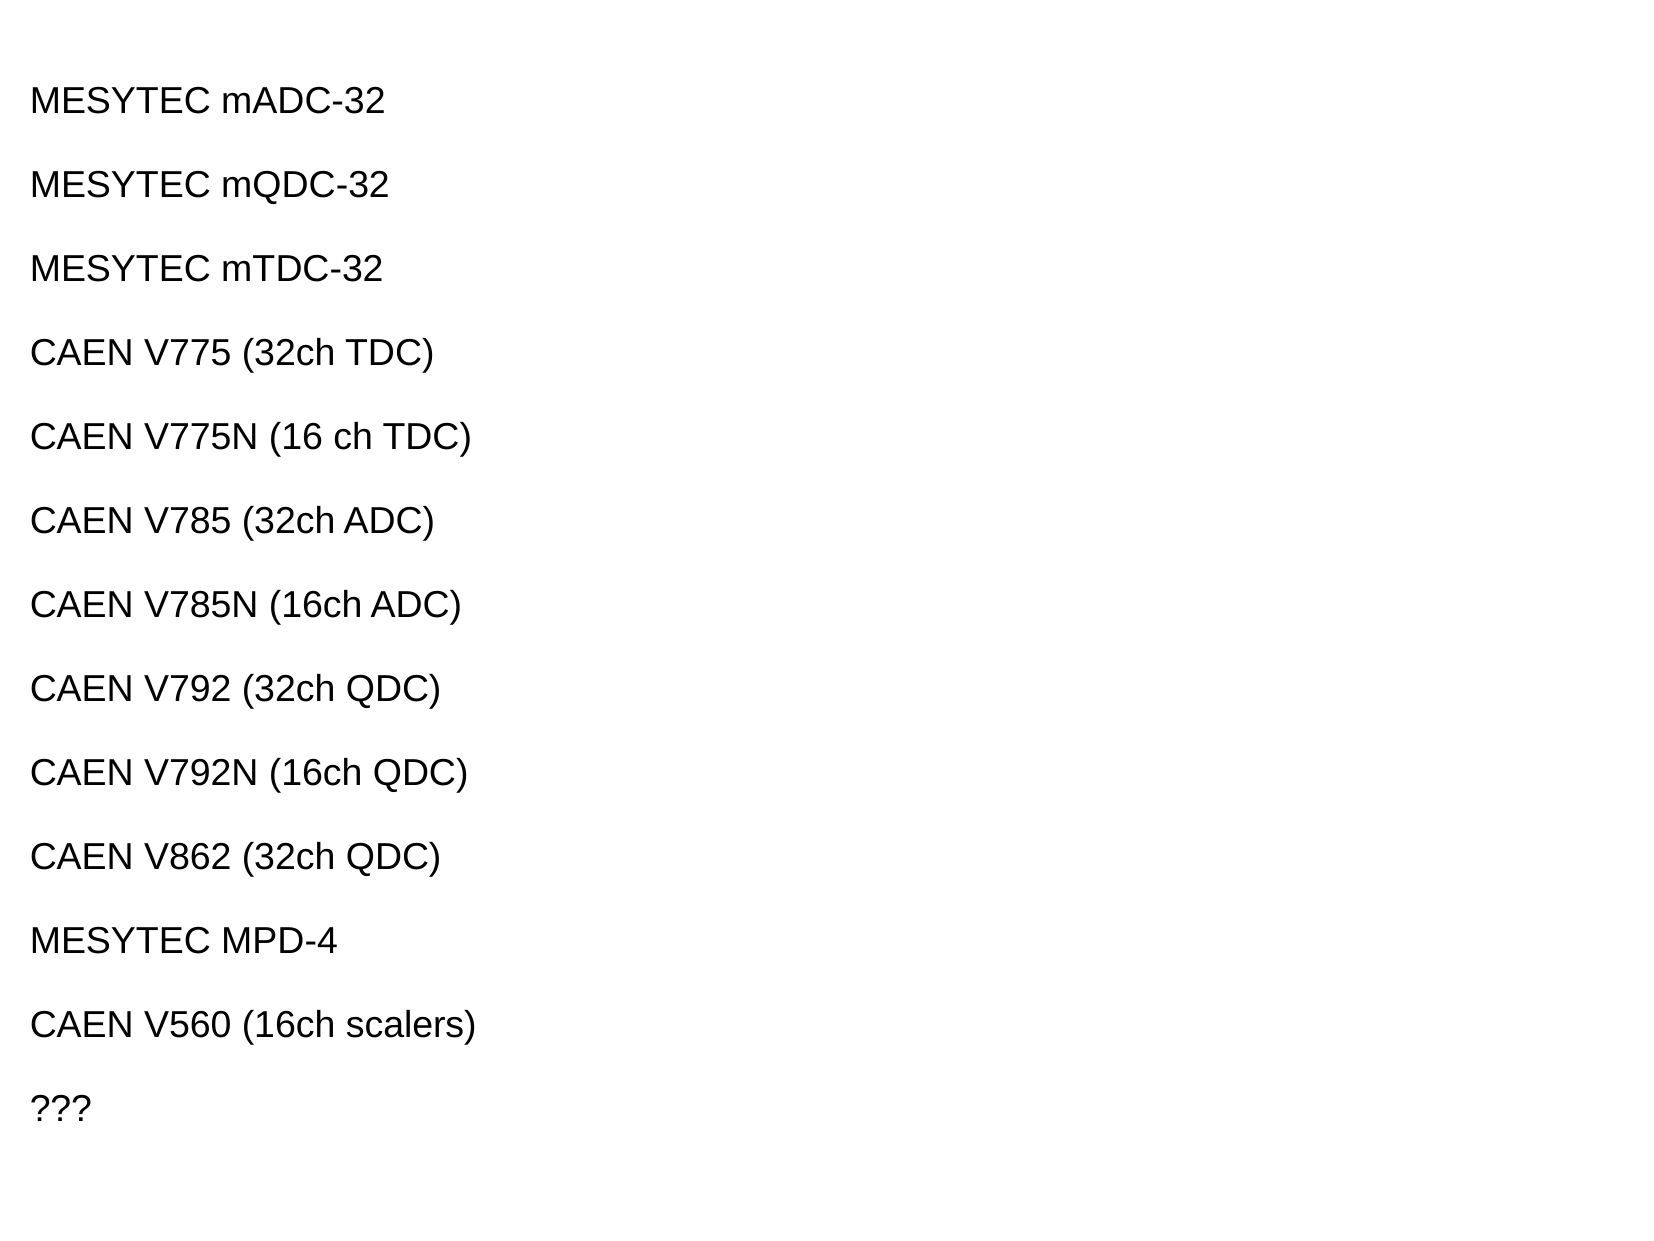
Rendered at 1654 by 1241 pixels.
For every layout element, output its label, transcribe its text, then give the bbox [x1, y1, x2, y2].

text_box MESYTEC mADC-32 MESYTEC mQDC-32 MESYTEC mTDC-32 CAEN V775 (32ch TDC) CAEN V775N (16 ch TDC) CAEN V785 (32ch ADC) CAEN V785N (16ch ADC) CAEN V792 (32ch QDC) CAEN V792N (16ch QDC) CAEN V862 (32ch QDC) MESYTEC MPD-4 CAEN V560 (16ch scalers) ??? [15, 30, 1636, 1095]
